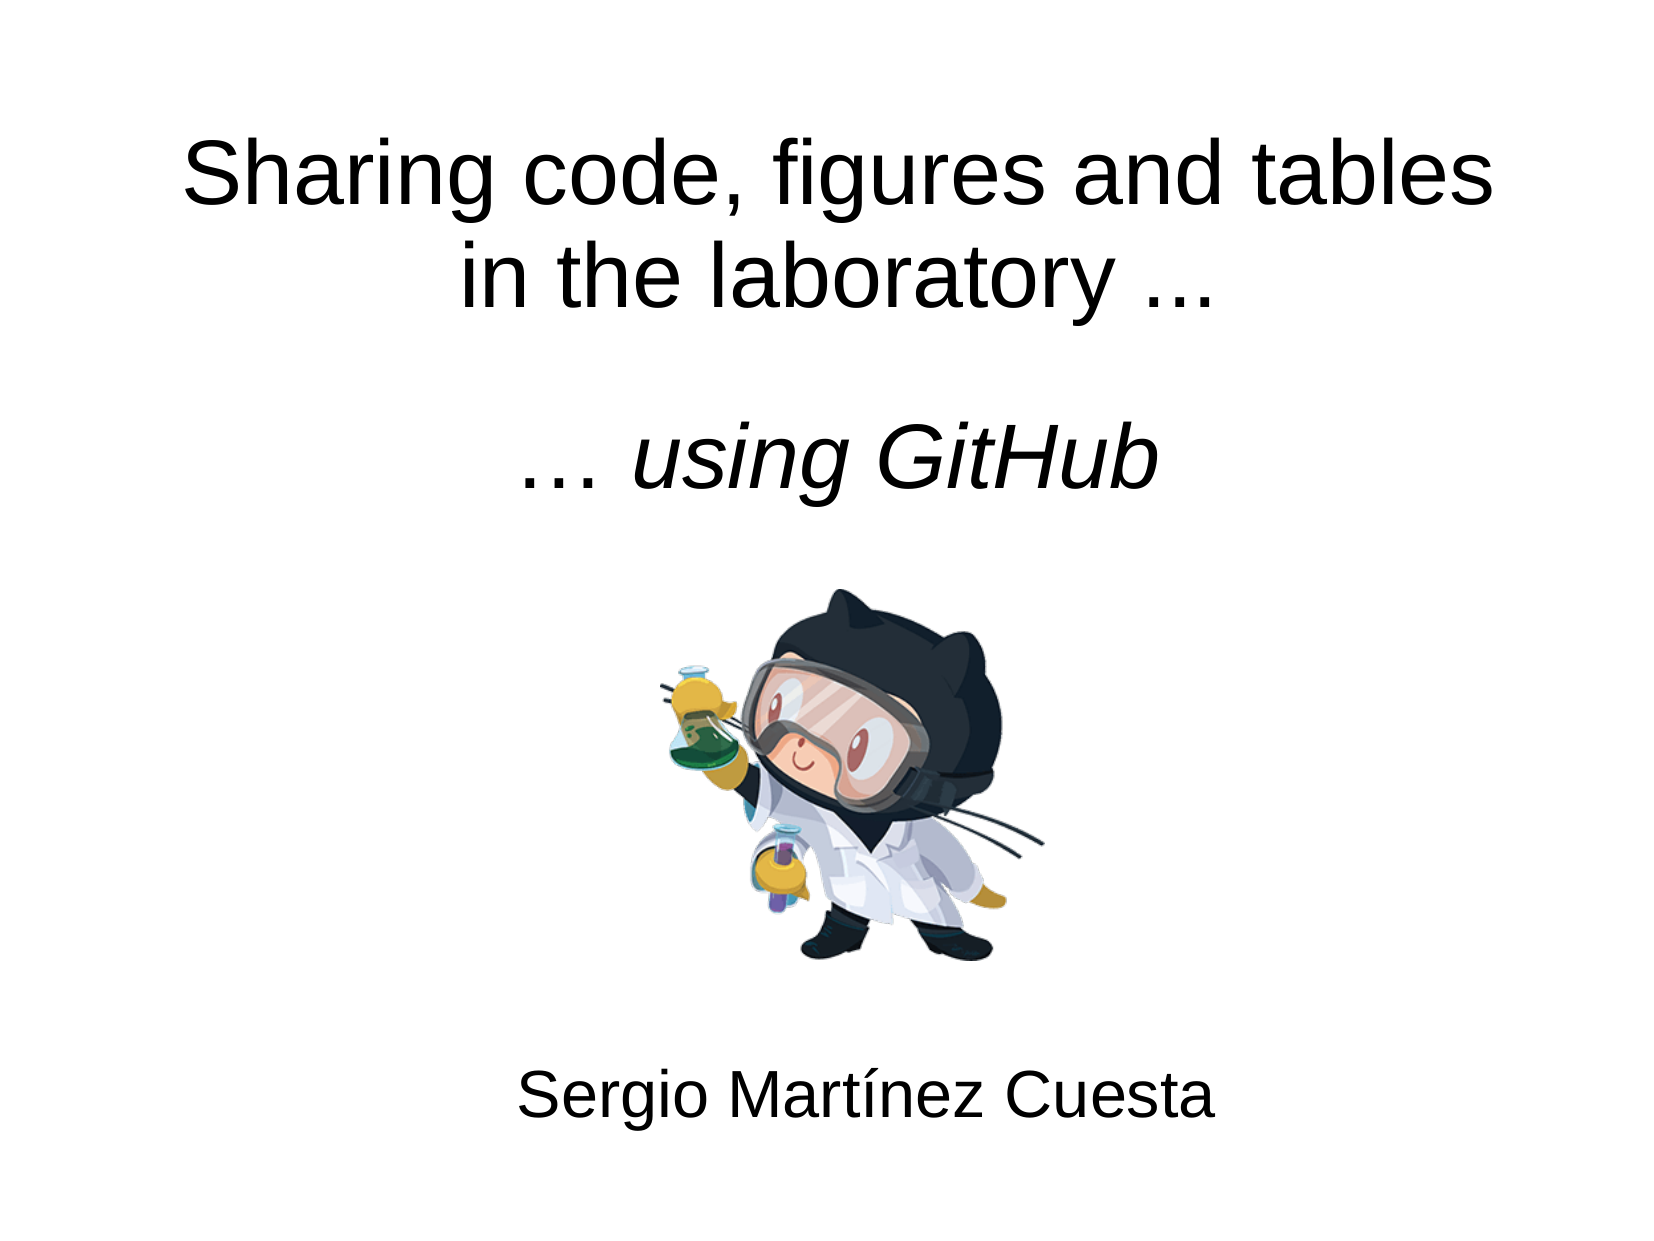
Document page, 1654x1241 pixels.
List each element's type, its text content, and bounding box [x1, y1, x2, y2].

text_box Sergio Martínez Cuesta [462, 1050, 1272, 1145]
text_box Sharing code, figures and tables in the laboratory ... [126, 114, 1552, 340]
picture [660, 589, 1045, 961]
text_box … using GitHub [481, 398, 1195, 542]
